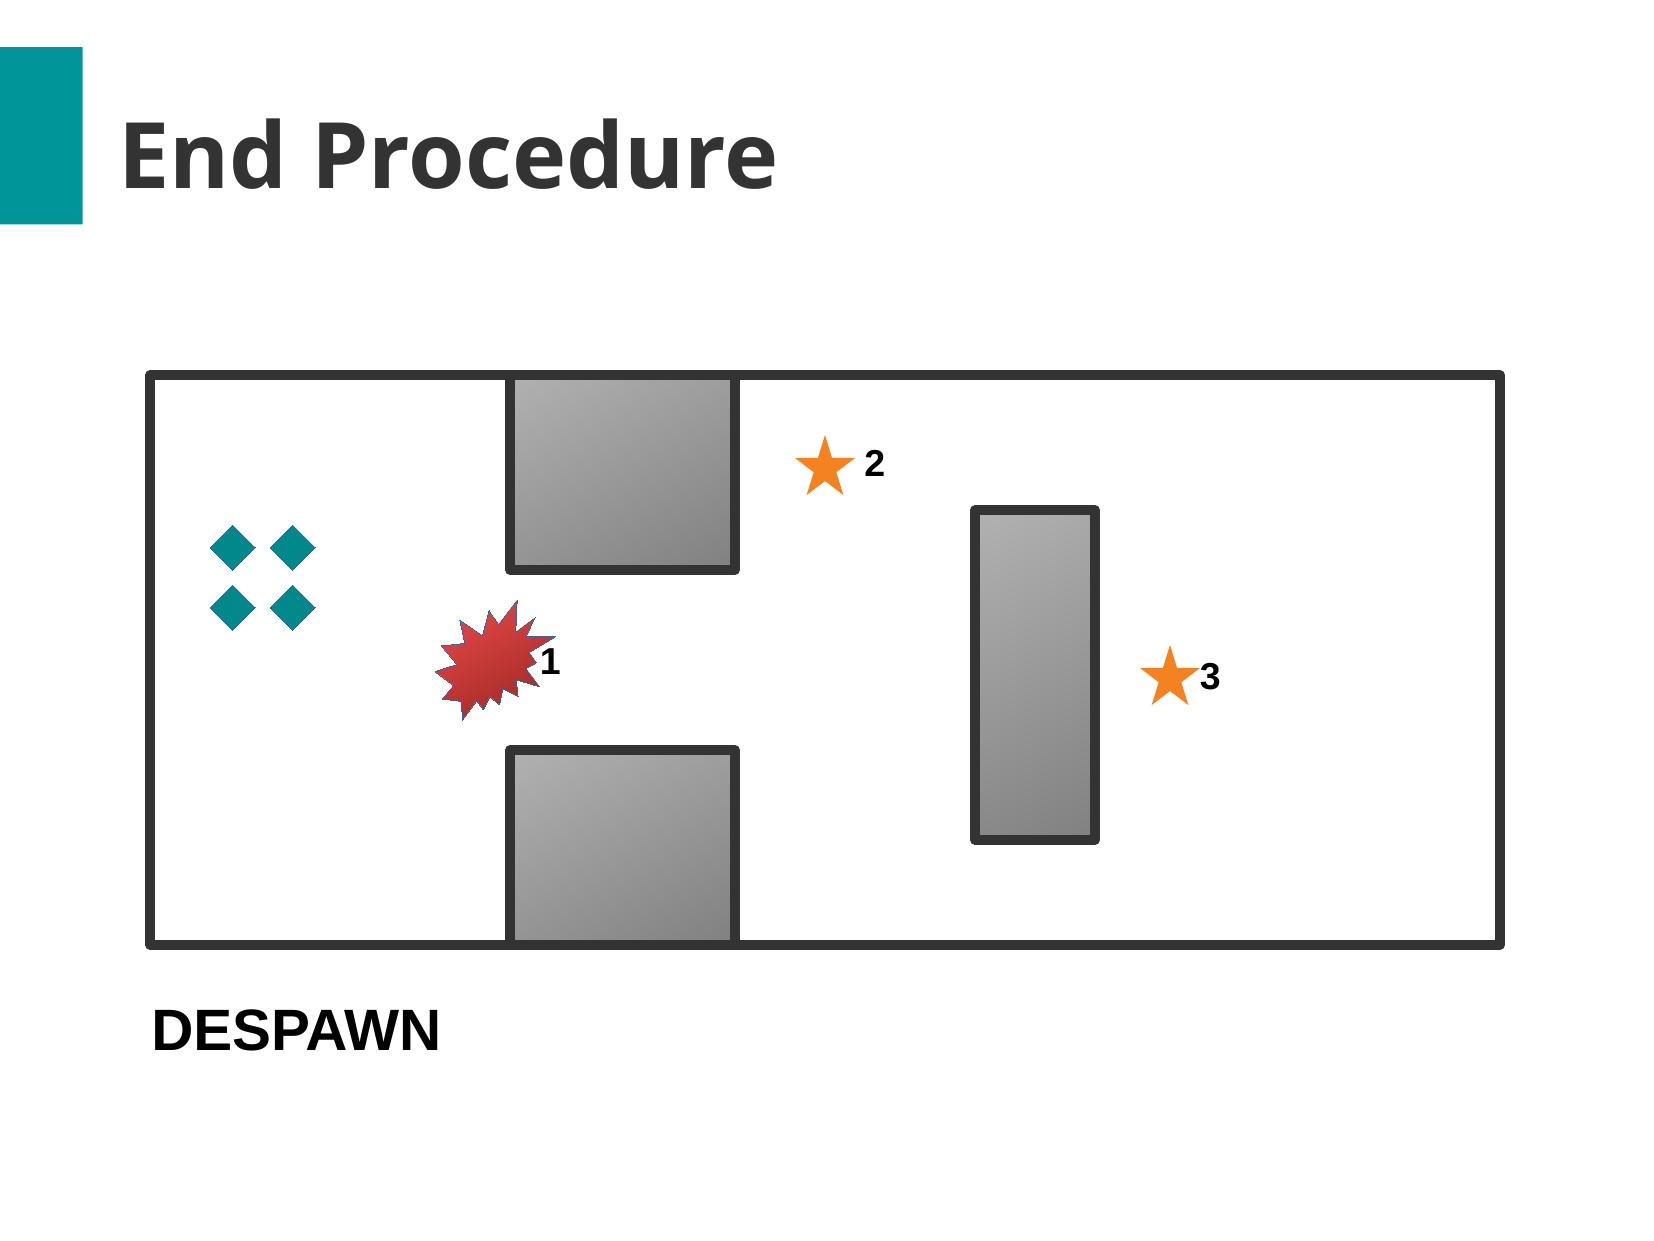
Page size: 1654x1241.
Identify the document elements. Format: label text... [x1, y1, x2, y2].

text_box [510, 750, 736, 946]
text_box DESPAWN [136, 990, 456, 1070]
text_box [210, 525, 256, 571]
text_box 2 [849, 435, 901, 492]
text_box [210, 585, 256, 631]
text_box [270, 585, 316, 631]
text_box [975, 510, 1096, 841]
text_box 3 [1185, 648, 1236, 706]
text_box [1140, 645, 1185, 706]
text_box [435, 600, 556, 721]
text_box [510, 375, 736, 571]
text_box [270, 525, 316, 571]
text_box [795, 435, 849, 496]
text_box 1 [525, 633, 576, 691]
title End Procedure [118, 49, 1571, 257]
